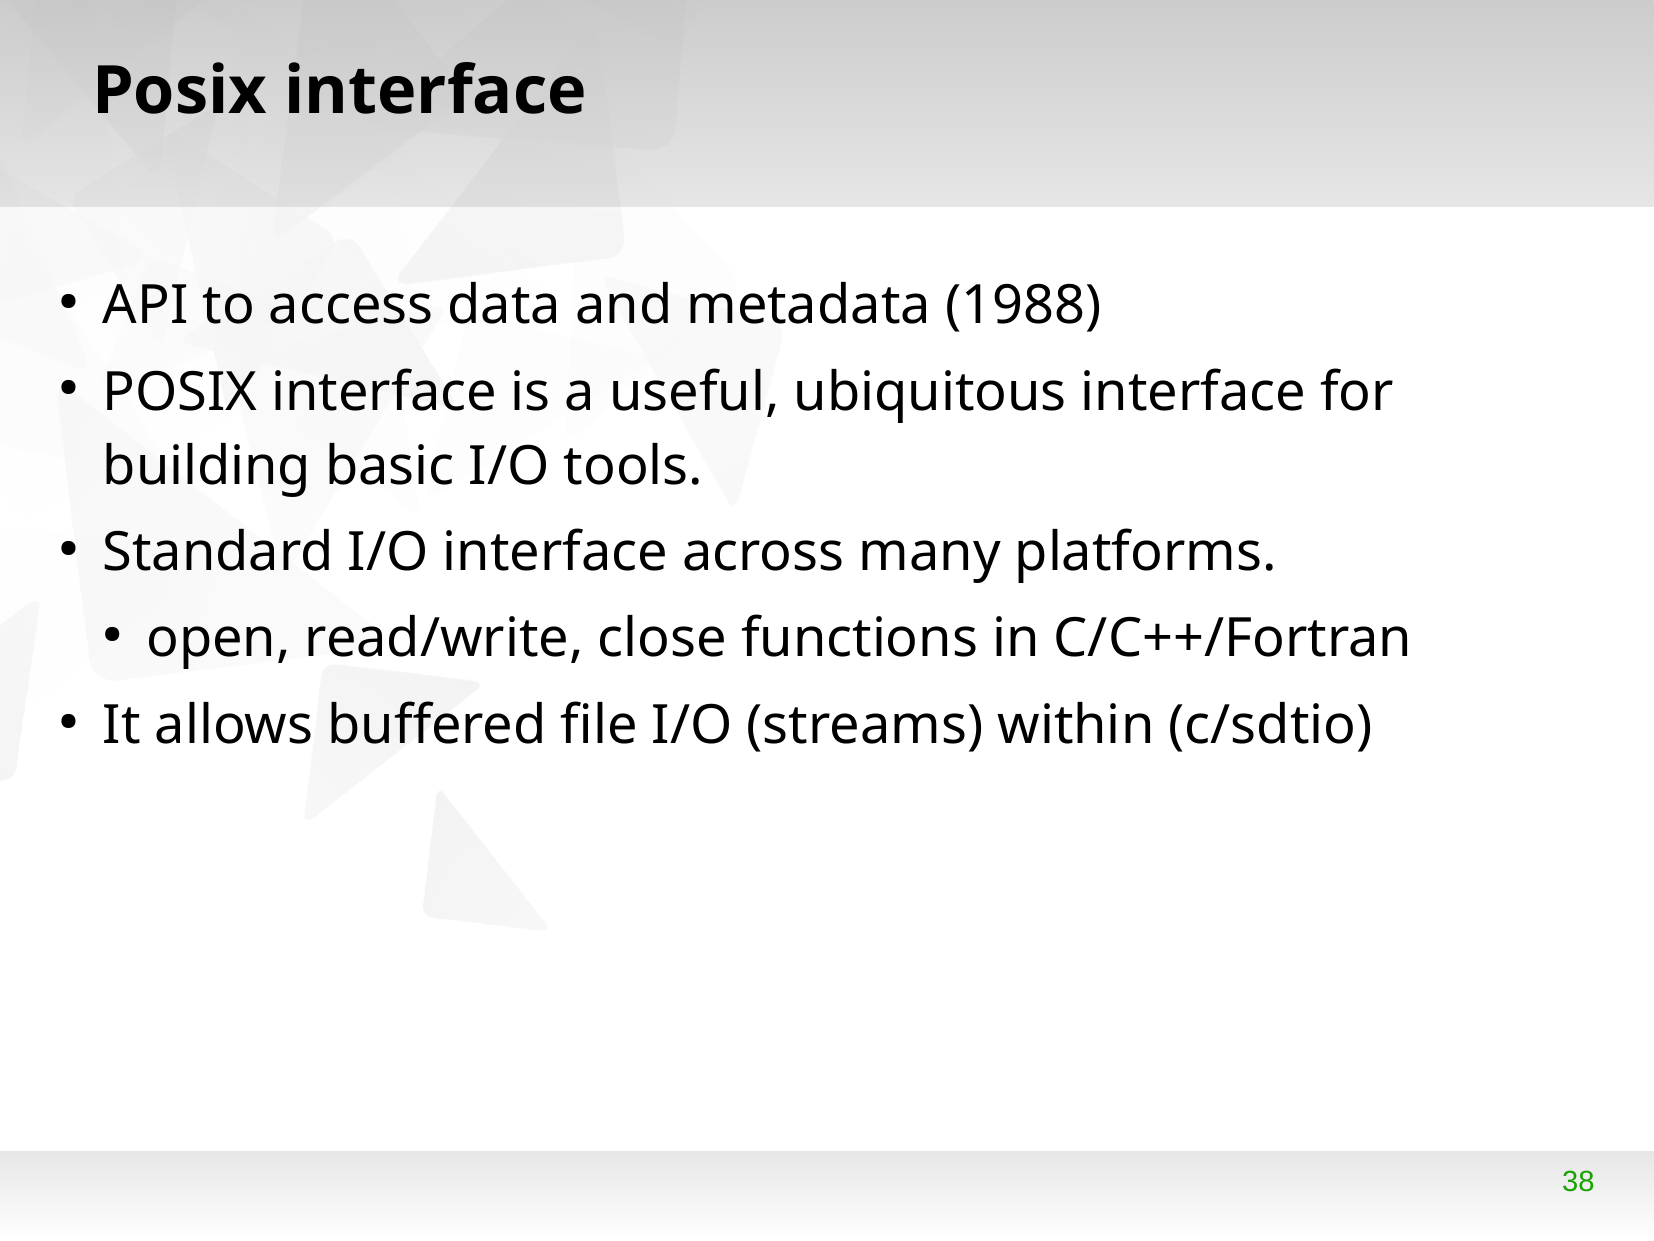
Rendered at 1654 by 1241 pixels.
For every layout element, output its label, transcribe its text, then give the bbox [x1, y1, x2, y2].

title Posix interface [92, 0, 1438, 192]
list API to access data and metadata (1988) POSIX interface is a useful, ubiquitous interface for building basic I/O tools. Standard I/O interface across many platforms. open, read/write, close functions in C/C++/Fortran It allows buffered file I/O (streams) within (c/sdtio) [59, 265, 1595, 986]
picture [0, 0, 783, 931]
